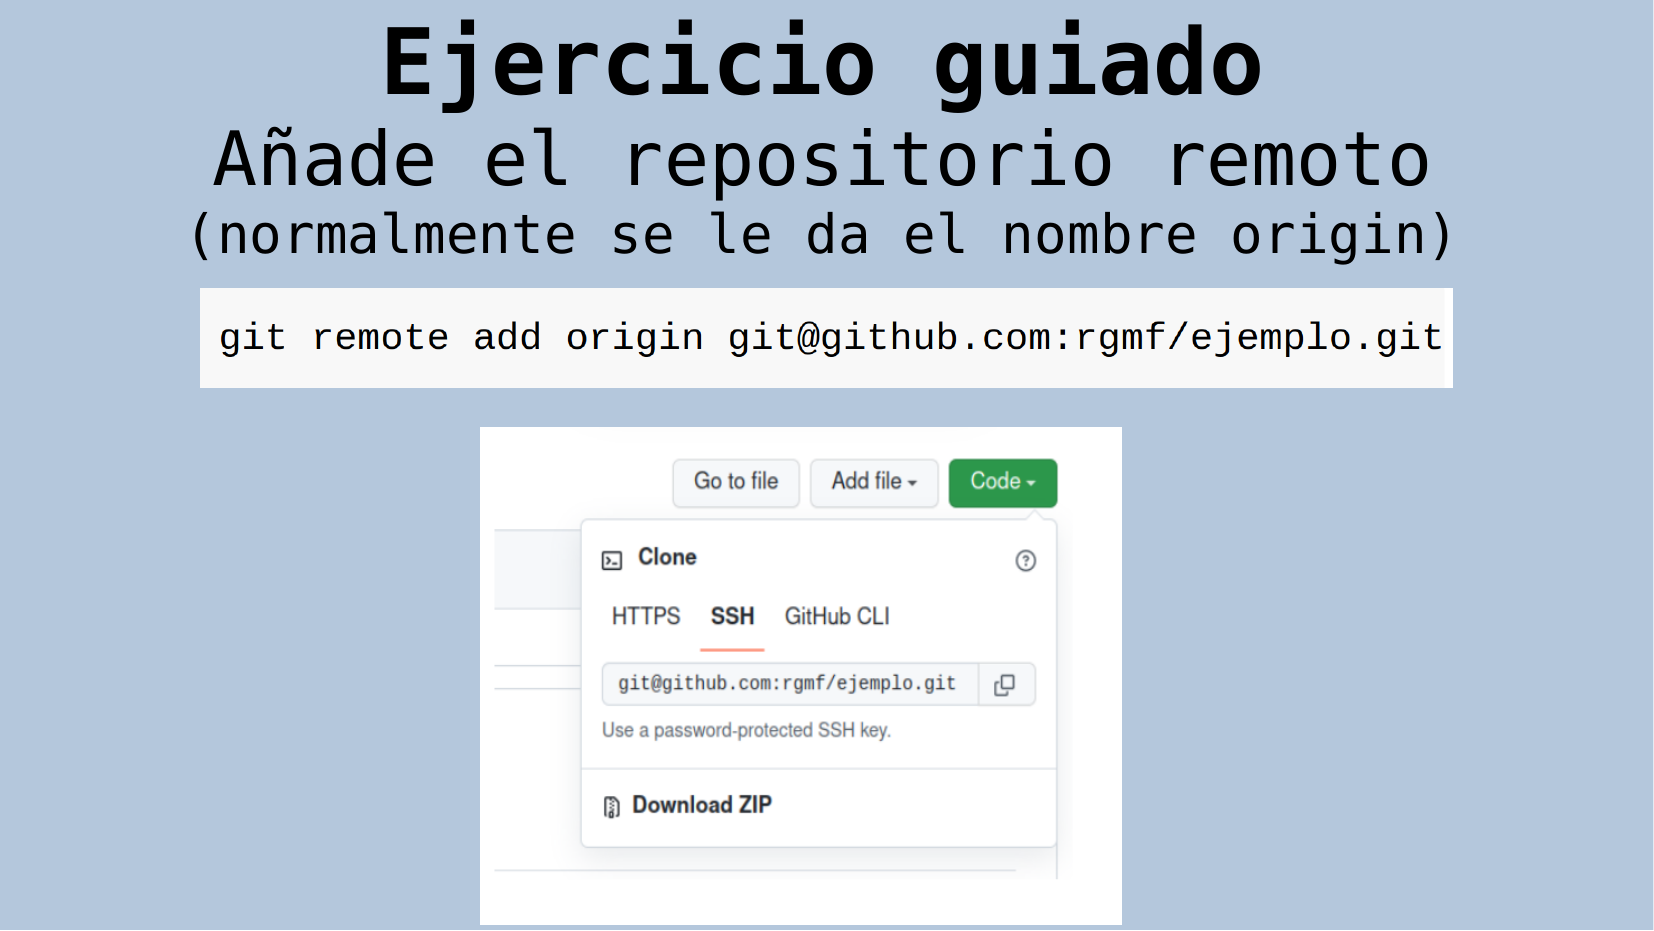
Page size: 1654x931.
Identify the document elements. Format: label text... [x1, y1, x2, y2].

picture [200, 288, 1453, 388]
picture [480, 427, 1122, 925]
title Ejercicio guiado Añade el repositorio remoto (normalmente se le da el nombre origin) [78, 8, 1567, 267]
